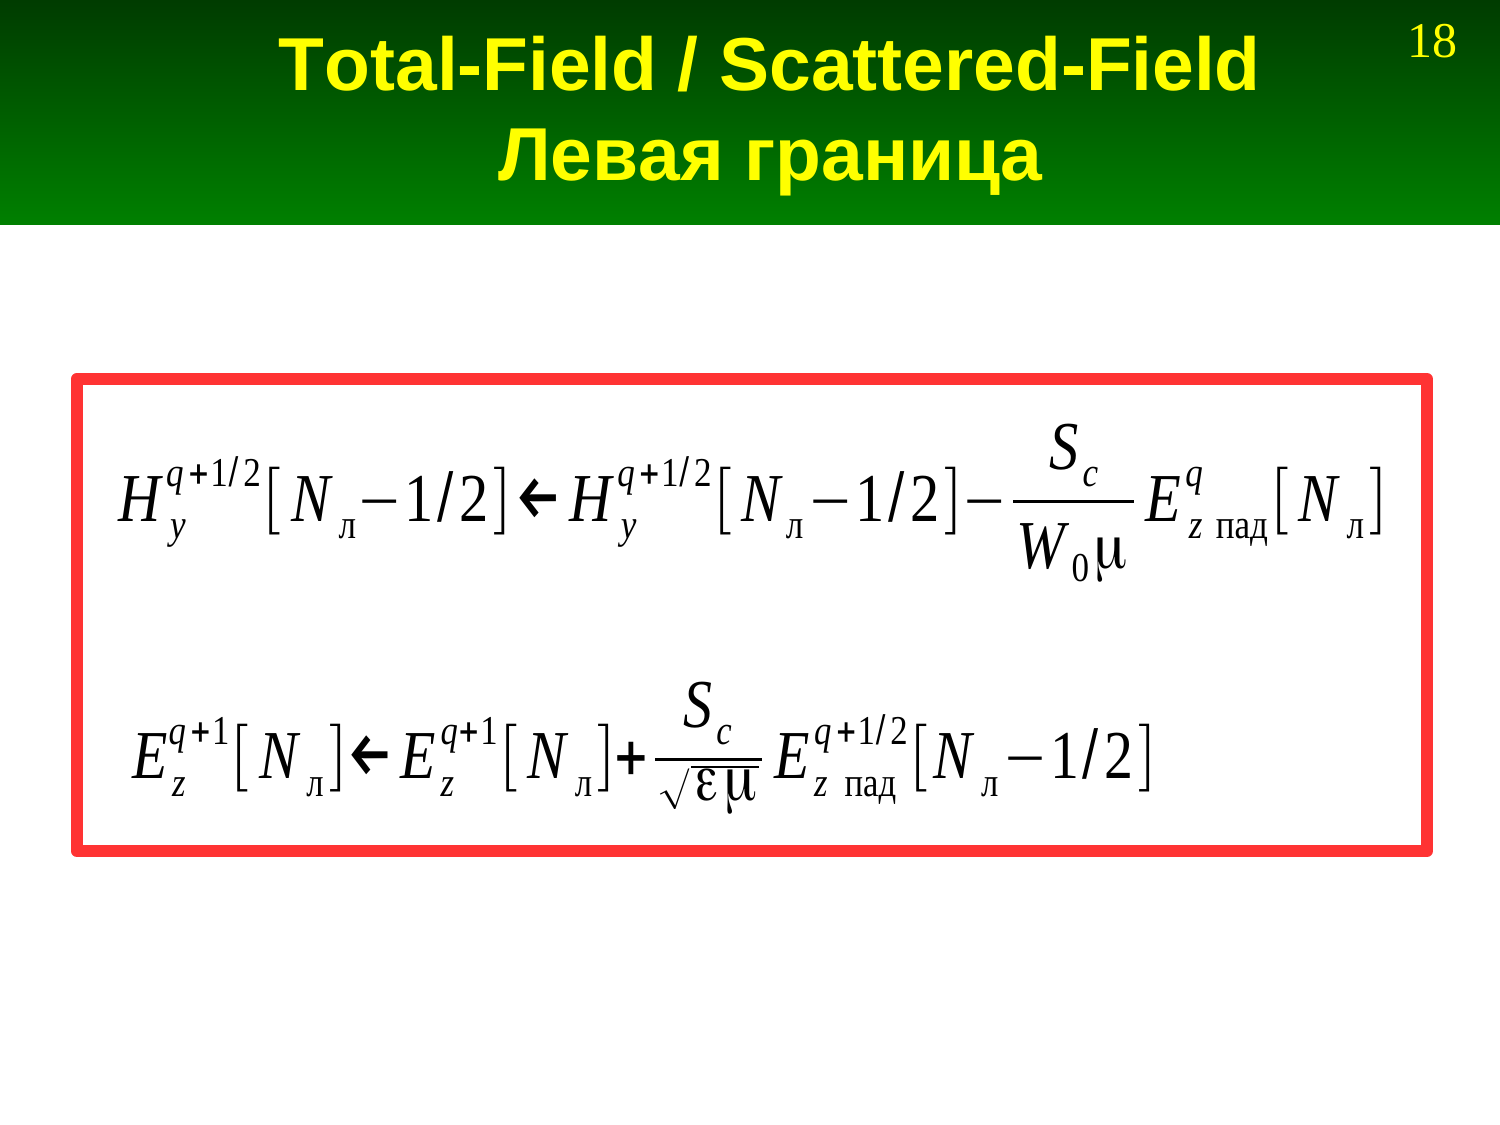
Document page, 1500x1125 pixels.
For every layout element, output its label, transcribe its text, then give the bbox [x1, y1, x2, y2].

chart [114, 667, 1168, 821]
chart [100, 409, 1400, 592]
title Total-Field / Scattered-Field Левая граница [100, 7, 1441, 204]
